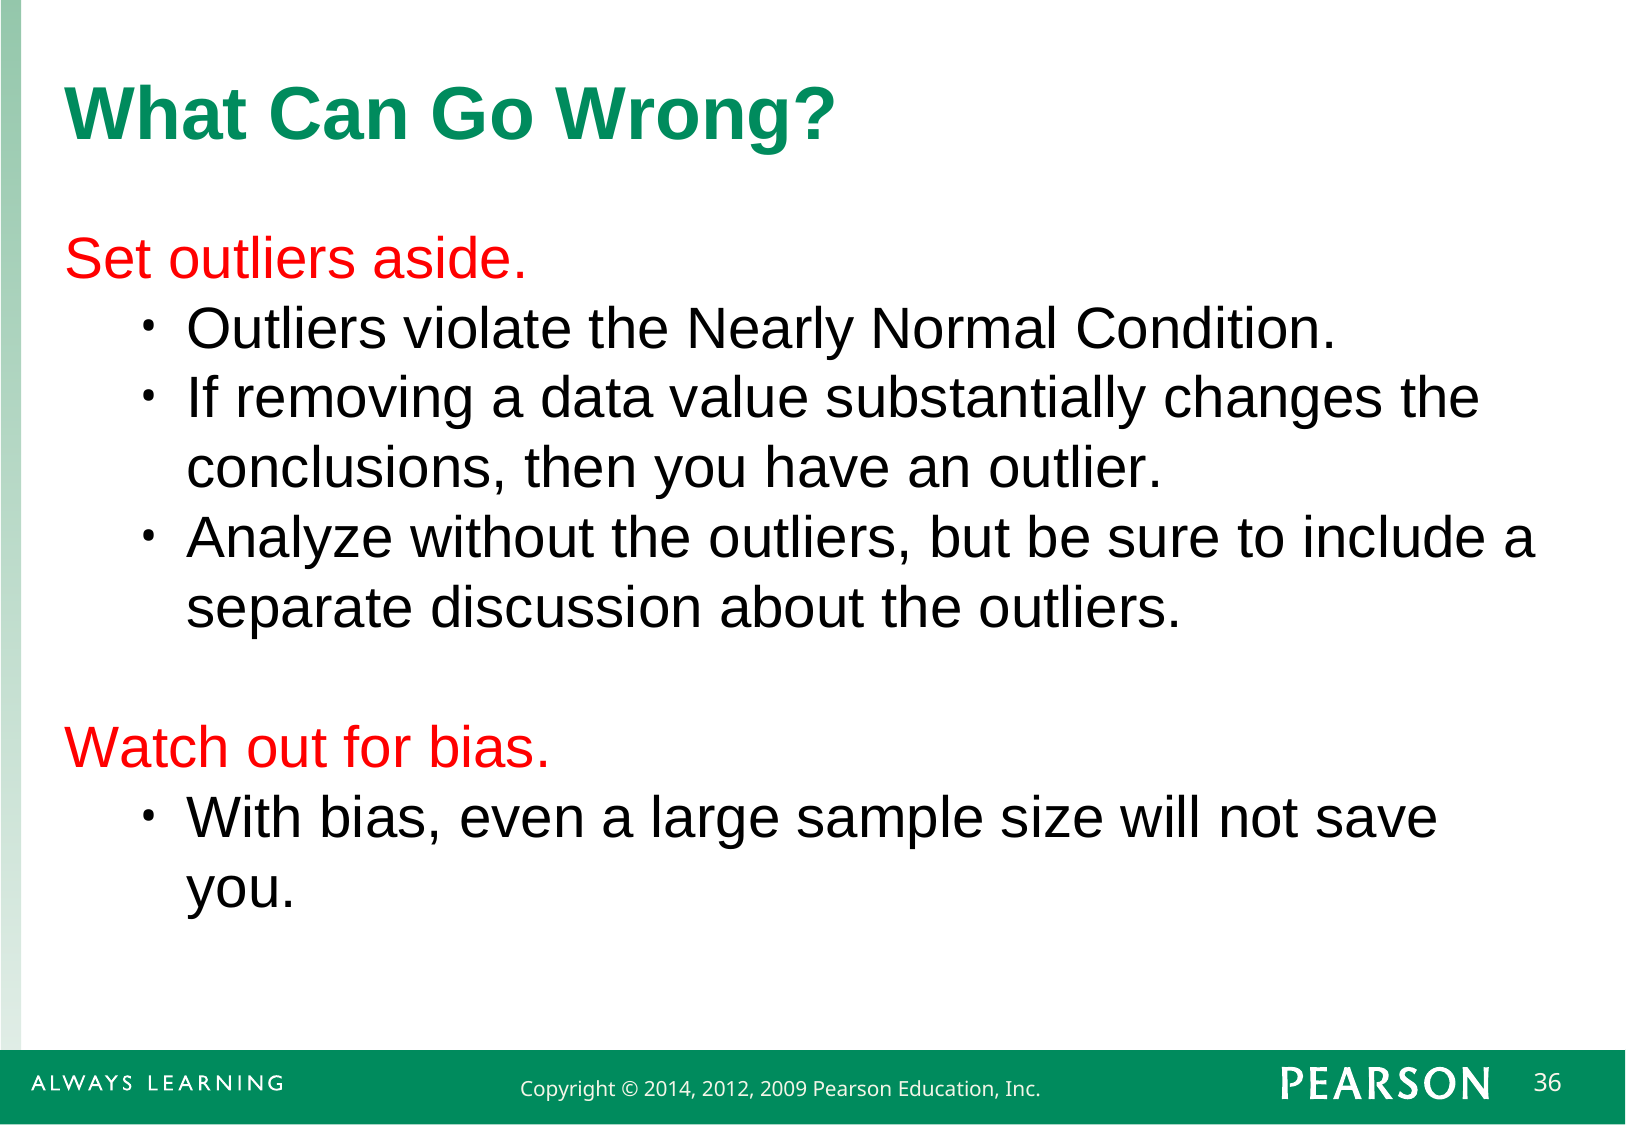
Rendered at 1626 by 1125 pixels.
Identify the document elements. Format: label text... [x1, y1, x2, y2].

list Set outliers aside. Outliers violate the Nearly Normal Condition. If removing a data value substantially changes the conclusions, then you have an outlier. Analyze without the outliers, but be sure to include a separate discussion about the outliers. Watch out for bias. With bias, even a large sample size will not save you. [64, 220, 1560, 963]
title What Can Go Wrong? [64, 64, 1560, 213]
